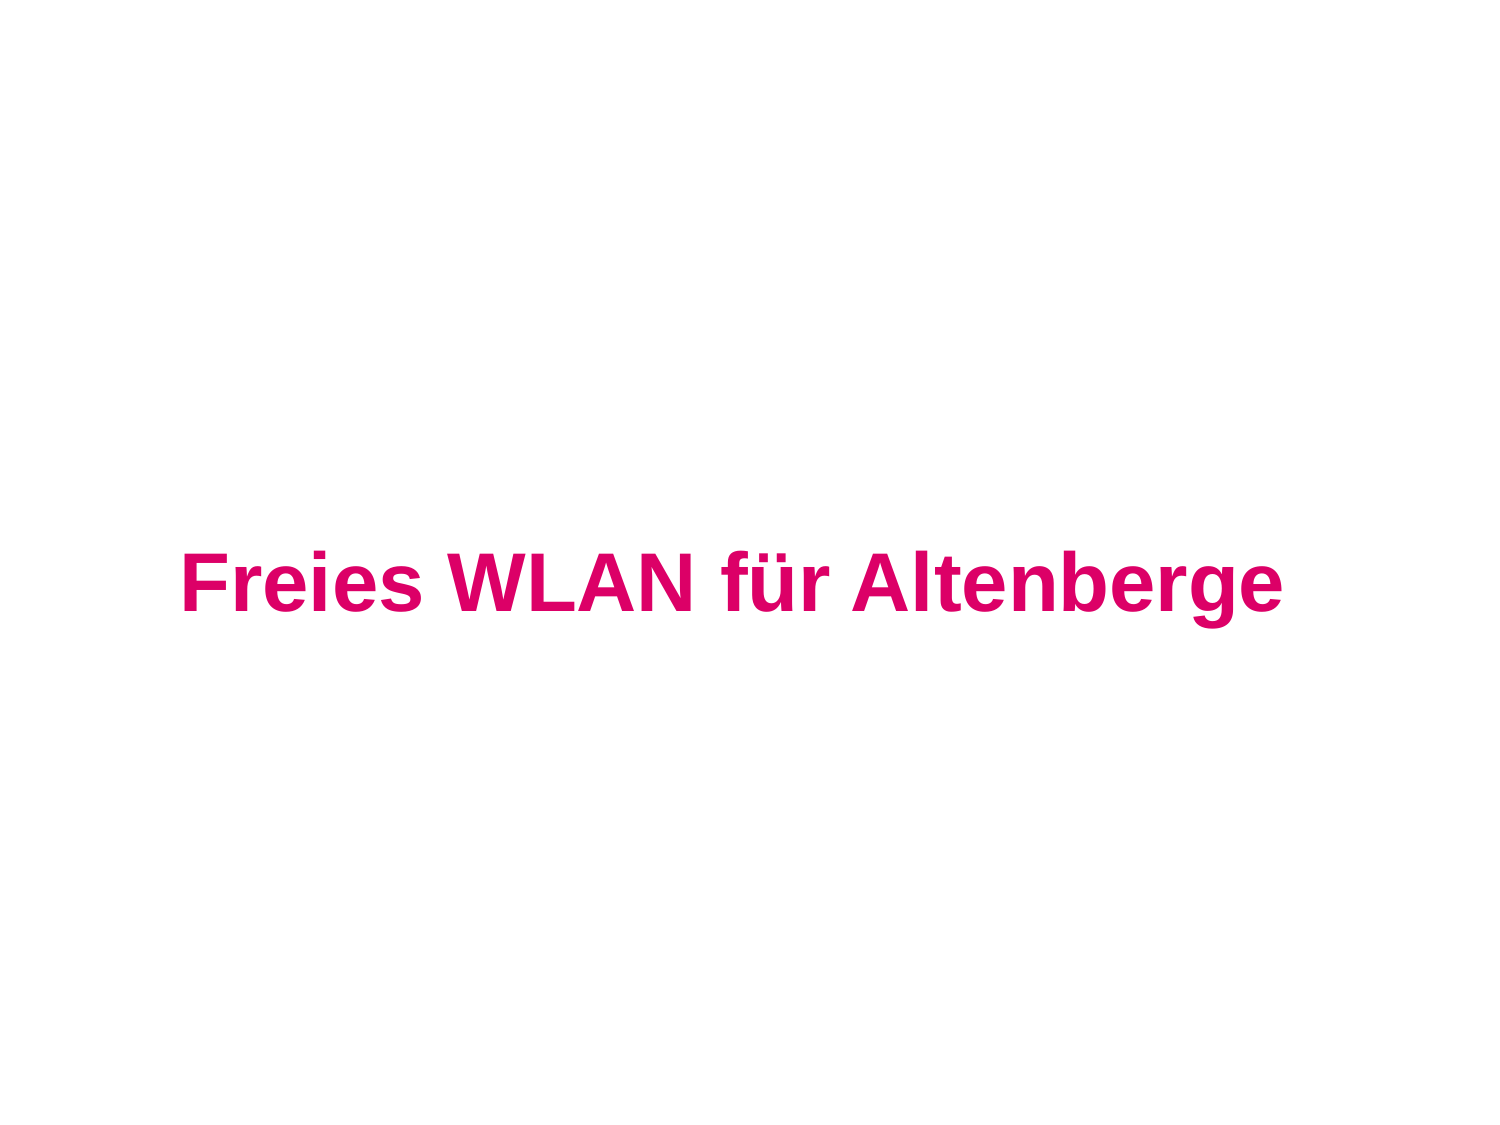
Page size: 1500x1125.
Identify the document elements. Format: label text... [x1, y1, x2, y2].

text_box Freies WLAN für Altenberge [0, 485, 1466, 643]
